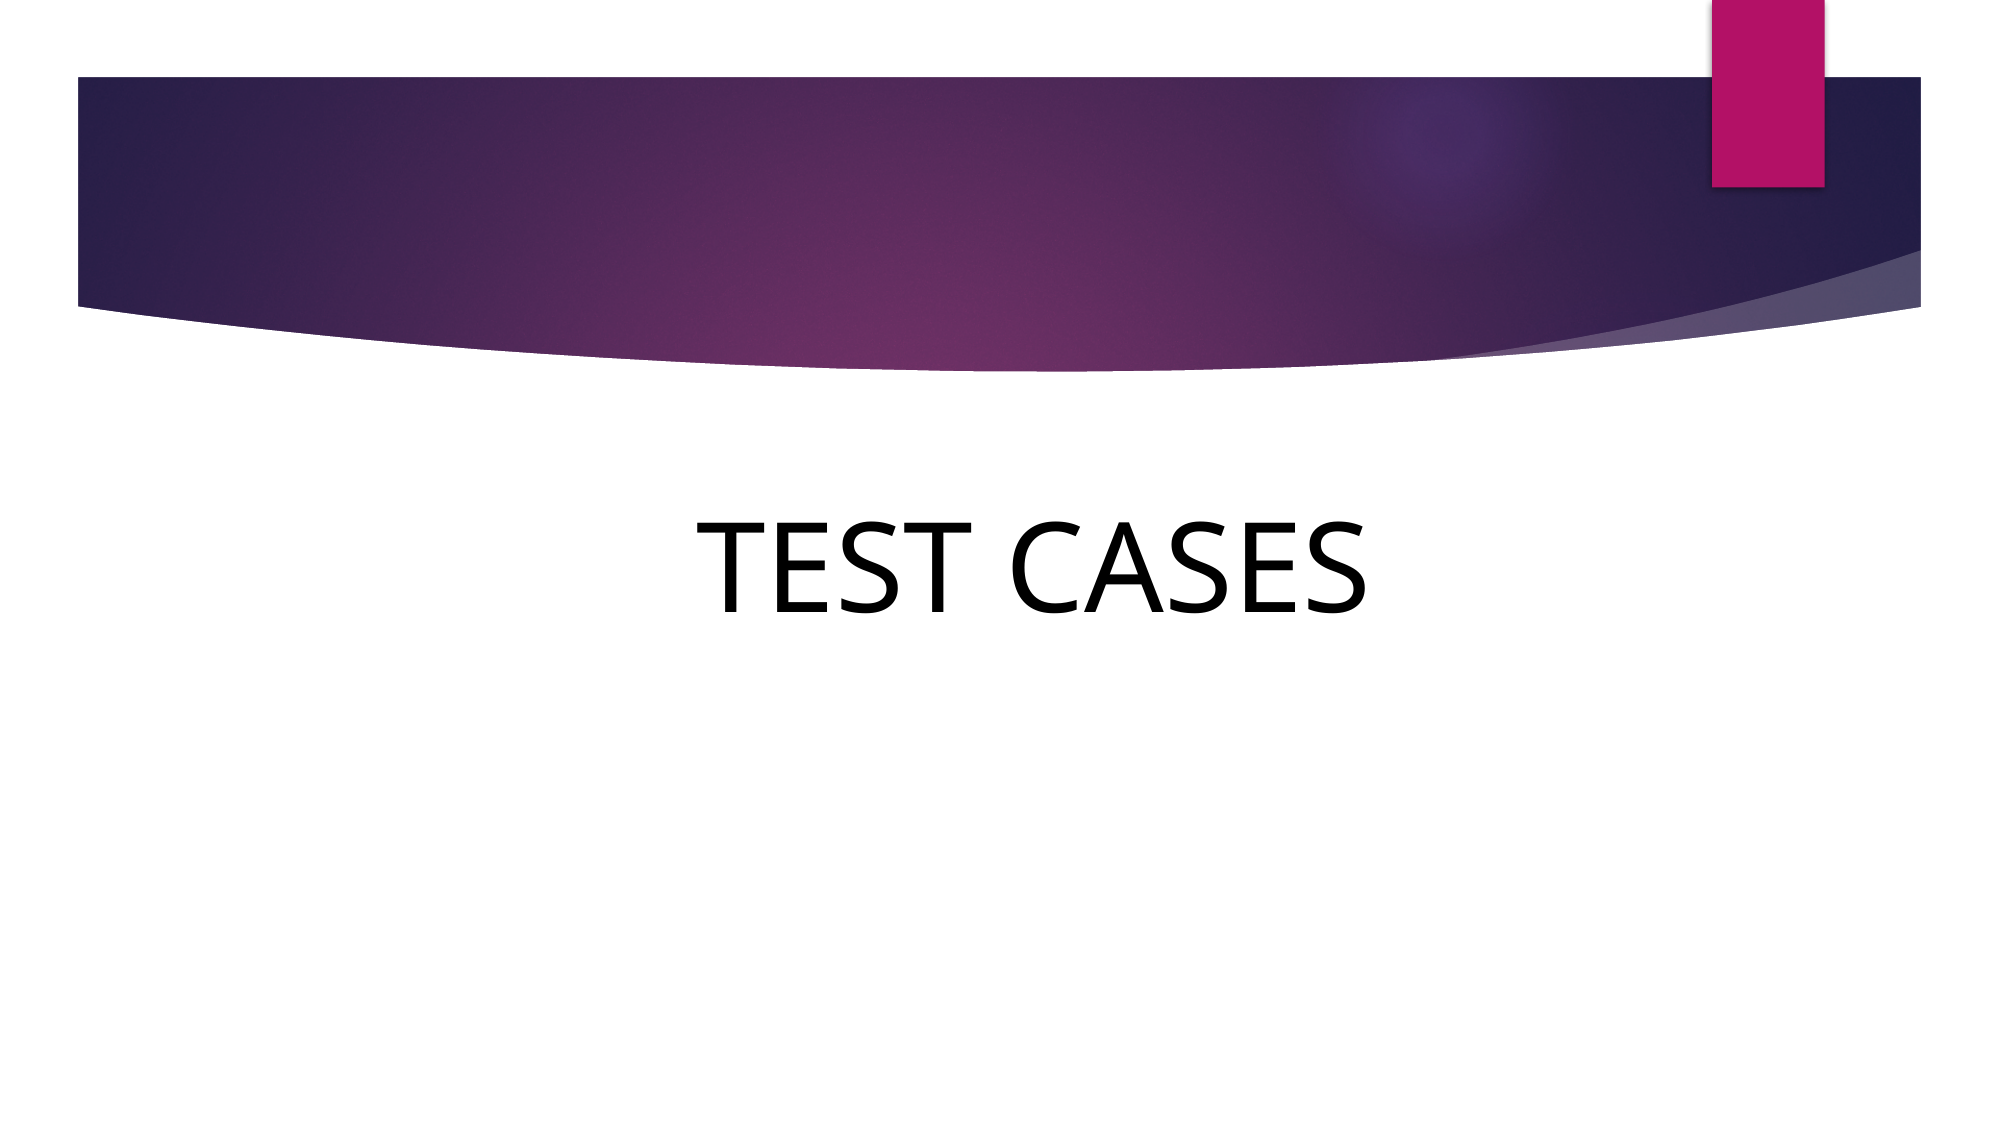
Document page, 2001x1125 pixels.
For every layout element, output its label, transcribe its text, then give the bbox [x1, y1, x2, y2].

title TEST CASES [253, 472, 1816, 653]
picture [79, 78, 1920, 371]
table_cell Success [1521, 315, 1734, 354]
